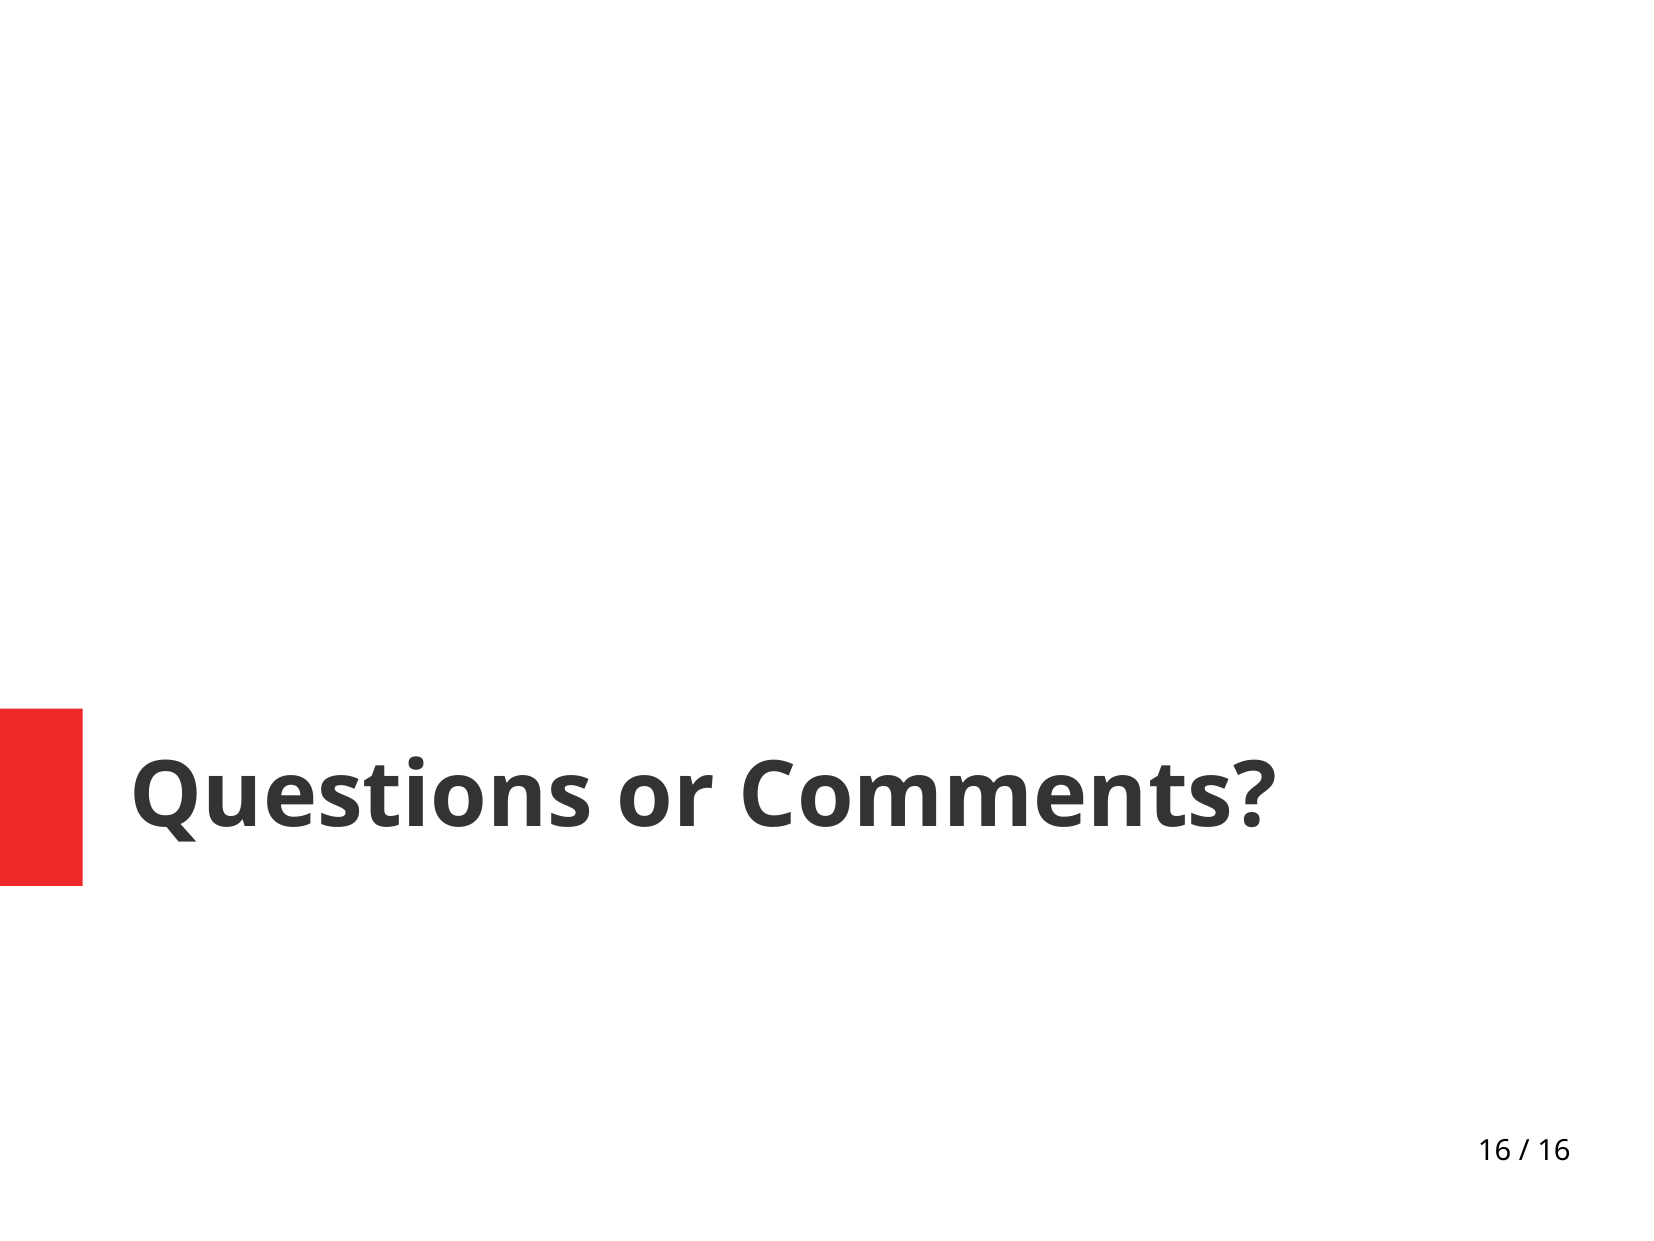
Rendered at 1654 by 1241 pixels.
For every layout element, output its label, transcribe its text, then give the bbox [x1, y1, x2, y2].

title Questions or Comments? [129, 673, 1536, 910]
